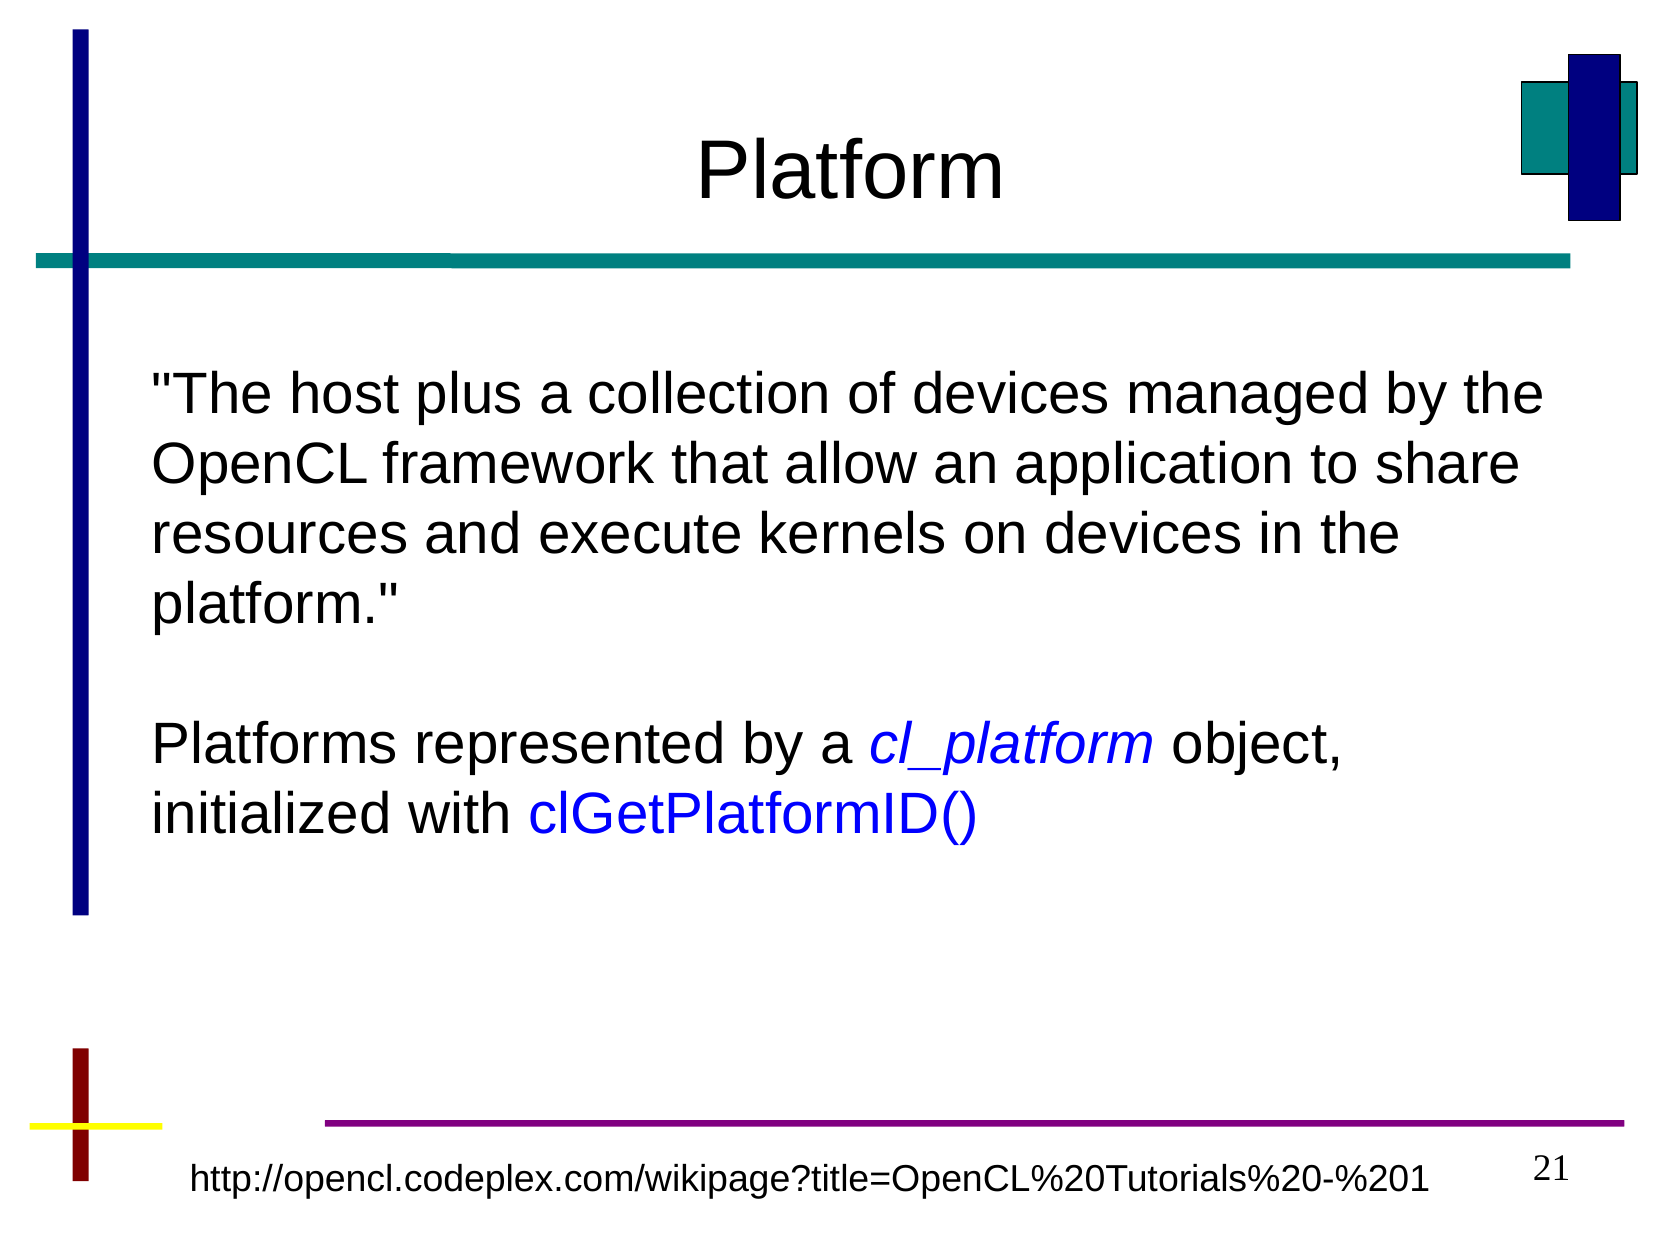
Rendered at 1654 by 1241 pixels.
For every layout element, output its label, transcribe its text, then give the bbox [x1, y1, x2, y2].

text_box Platform "The host plus a collection of devices managed by the OpenCL framework that allow an application to share resources and execute kernels on devices in the platform." Platforms represented by a cl_platform object, initialized with clGetPlatformID() [101, 107, 1565, 853]
text_box <number> [1314, 1147, 1571, 1215]
text_box http://opencl.codeplex.com/wikipage?title=OpenCL%20Tutorials%20-%201 [139, 1145, 1490, 1207]
